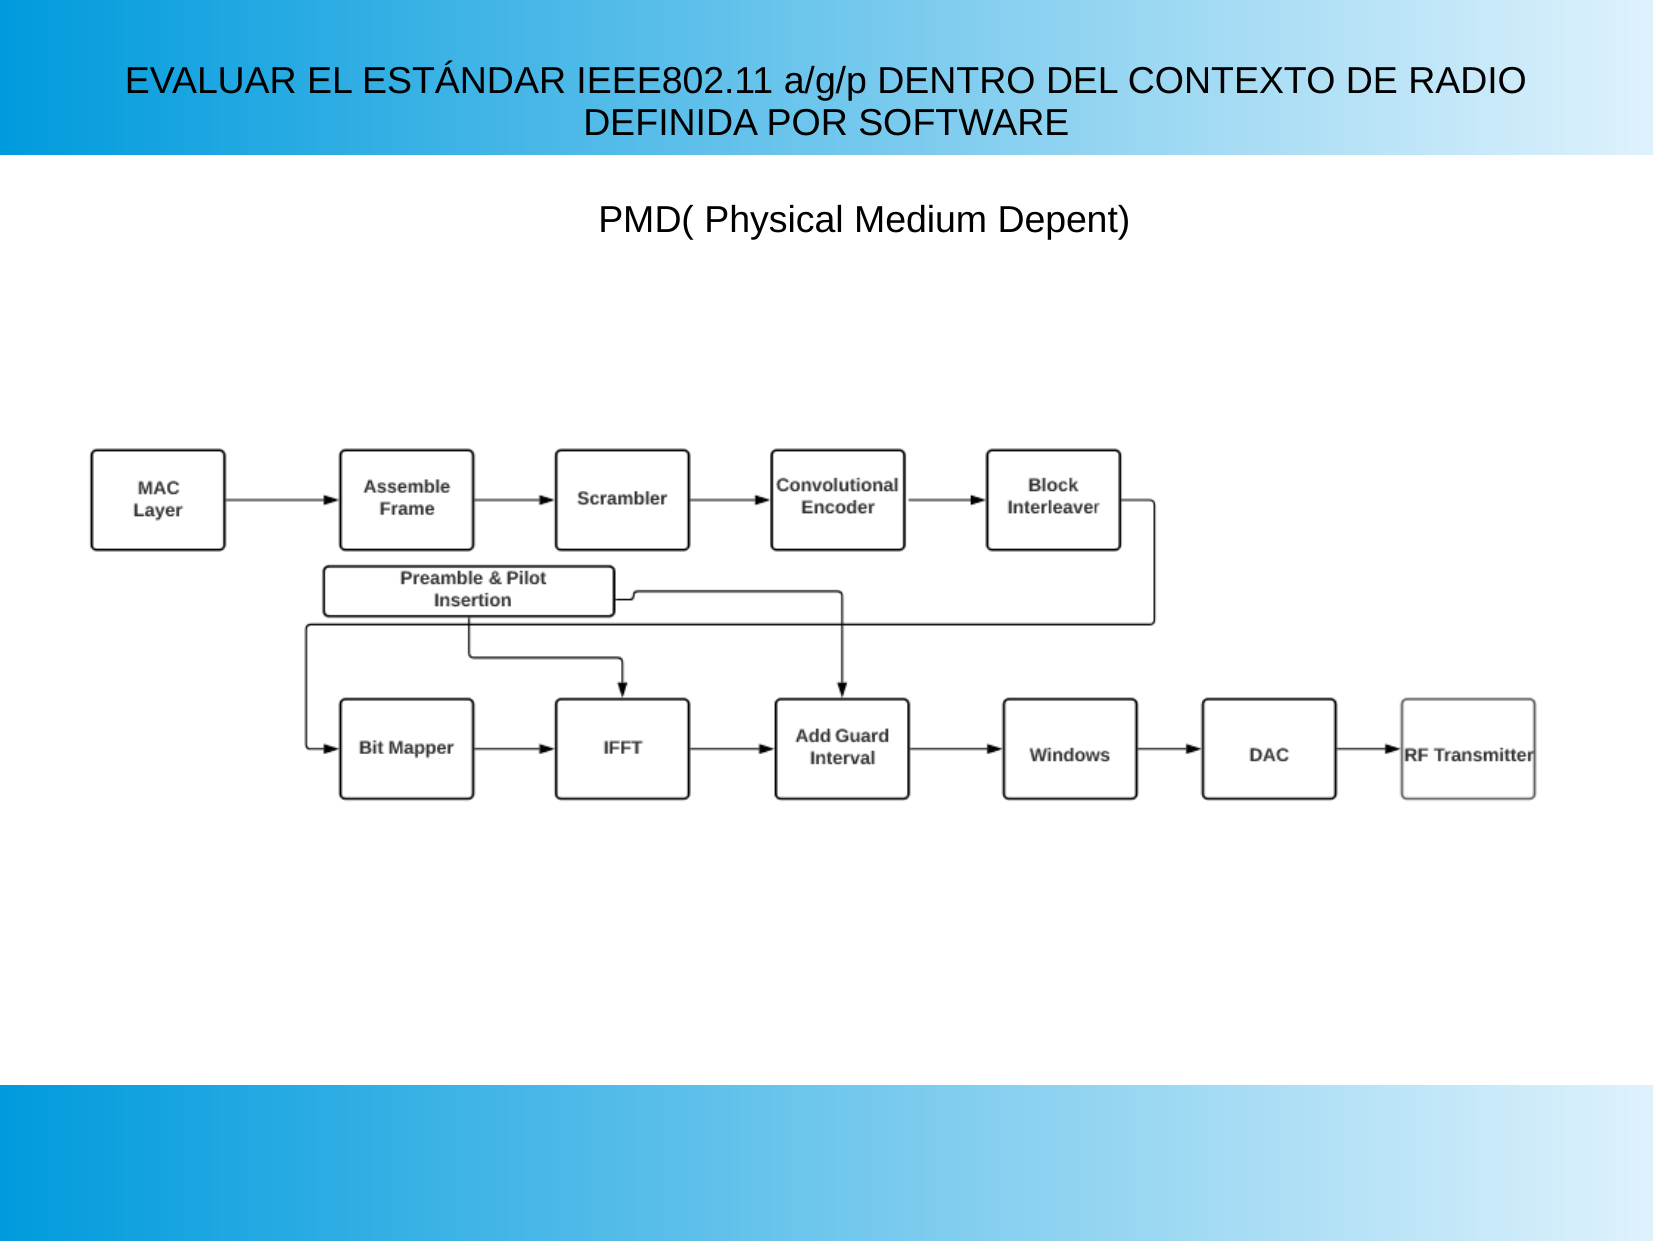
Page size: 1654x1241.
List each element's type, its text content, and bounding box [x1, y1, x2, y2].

title EVALUAR EL ESTÁNDAR IEEE802.11 a/g/p DENTRO DEL CONTEXTO DE RADIO DEFINIDA POR SOFTWARE [82, 49, 1571, 154]
picture [82, 428, 1571, 872]
text_box PMD( Physical Medium Depent) [583, 191, 1146, 249]
